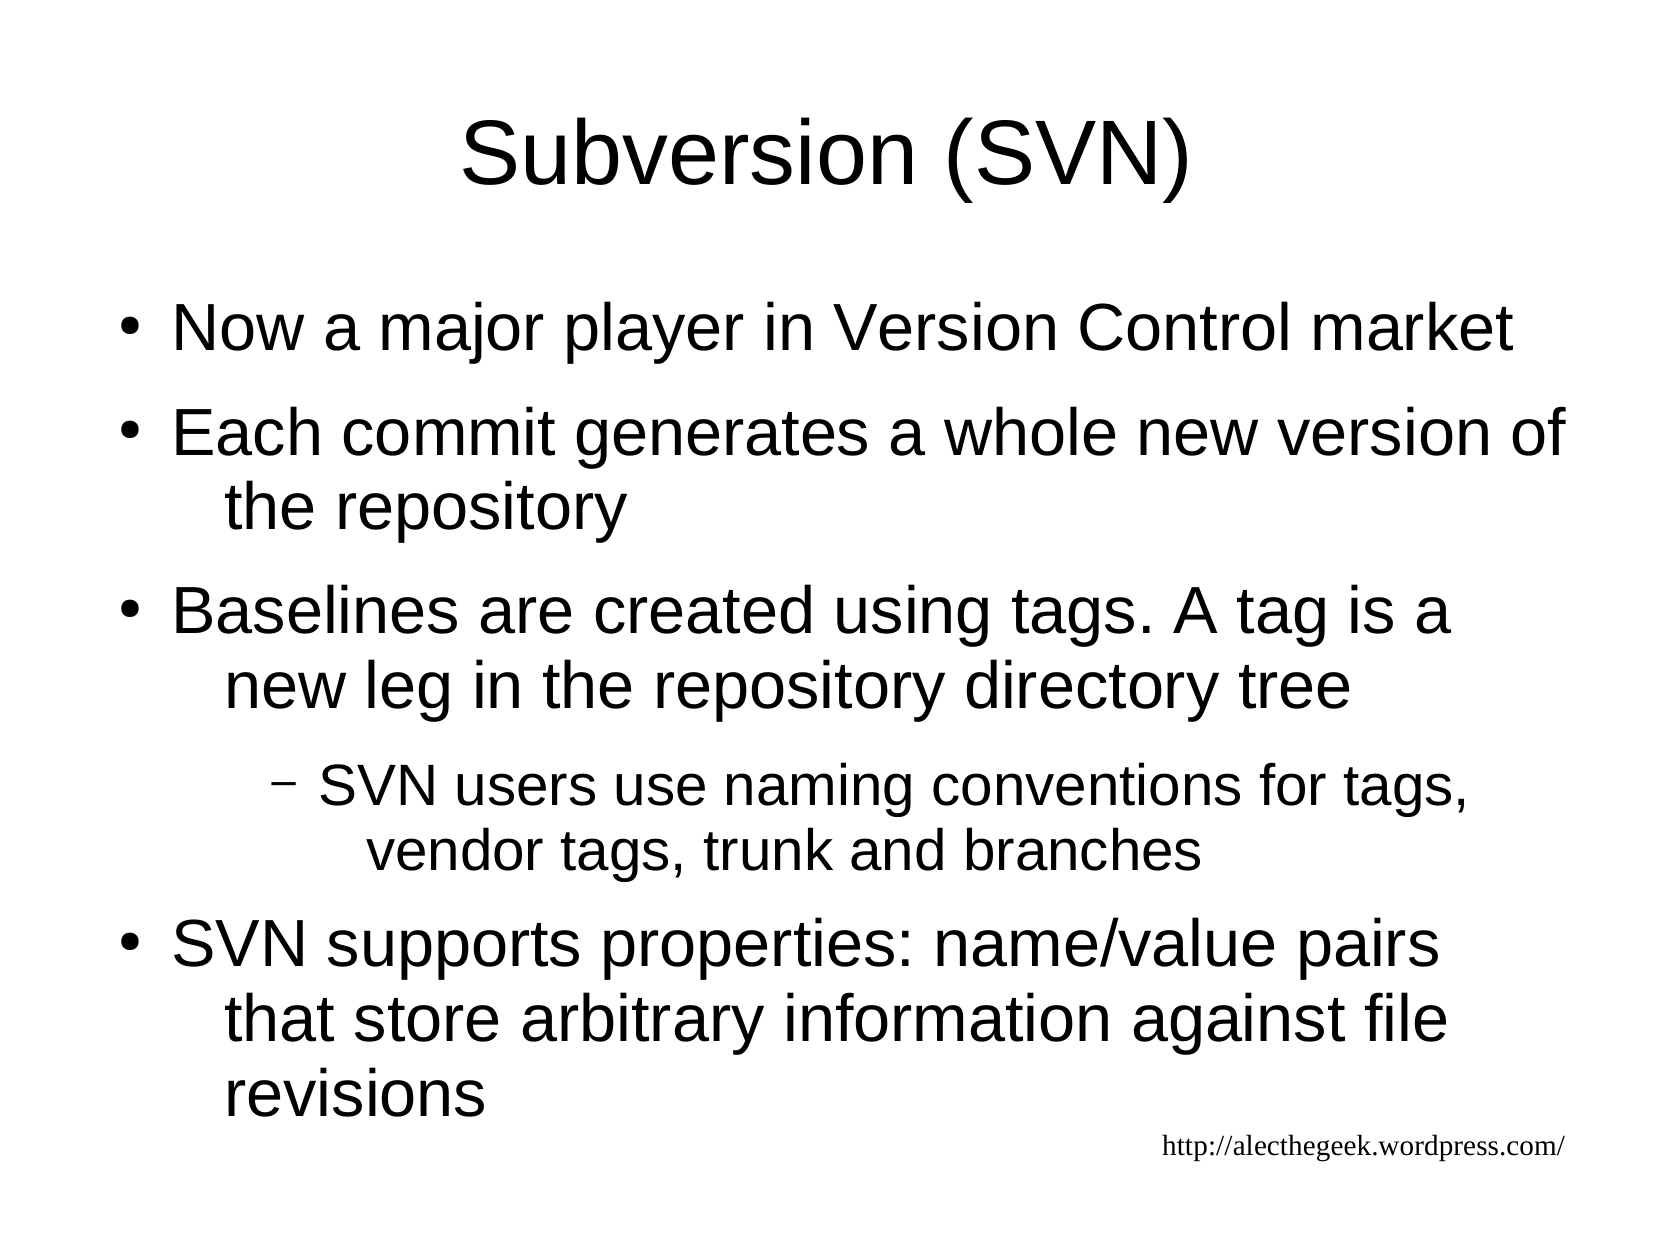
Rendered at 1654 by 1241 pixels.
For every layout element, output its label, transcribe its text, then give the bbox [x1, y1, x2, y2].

list Now a major player in Version Control market Each commit generates a whole new version of the repository Baselines are created using tags. A tag is a new leg in the repository directory tree SVN users use naming conventions for tags, vendor tags, trunk and branches SVN supports properties: name/value pairs that store arbitrary information against file revisions [82, 290, 1571, 1109]
title Subversion (SVN) [82, 49, 1571, 257]
